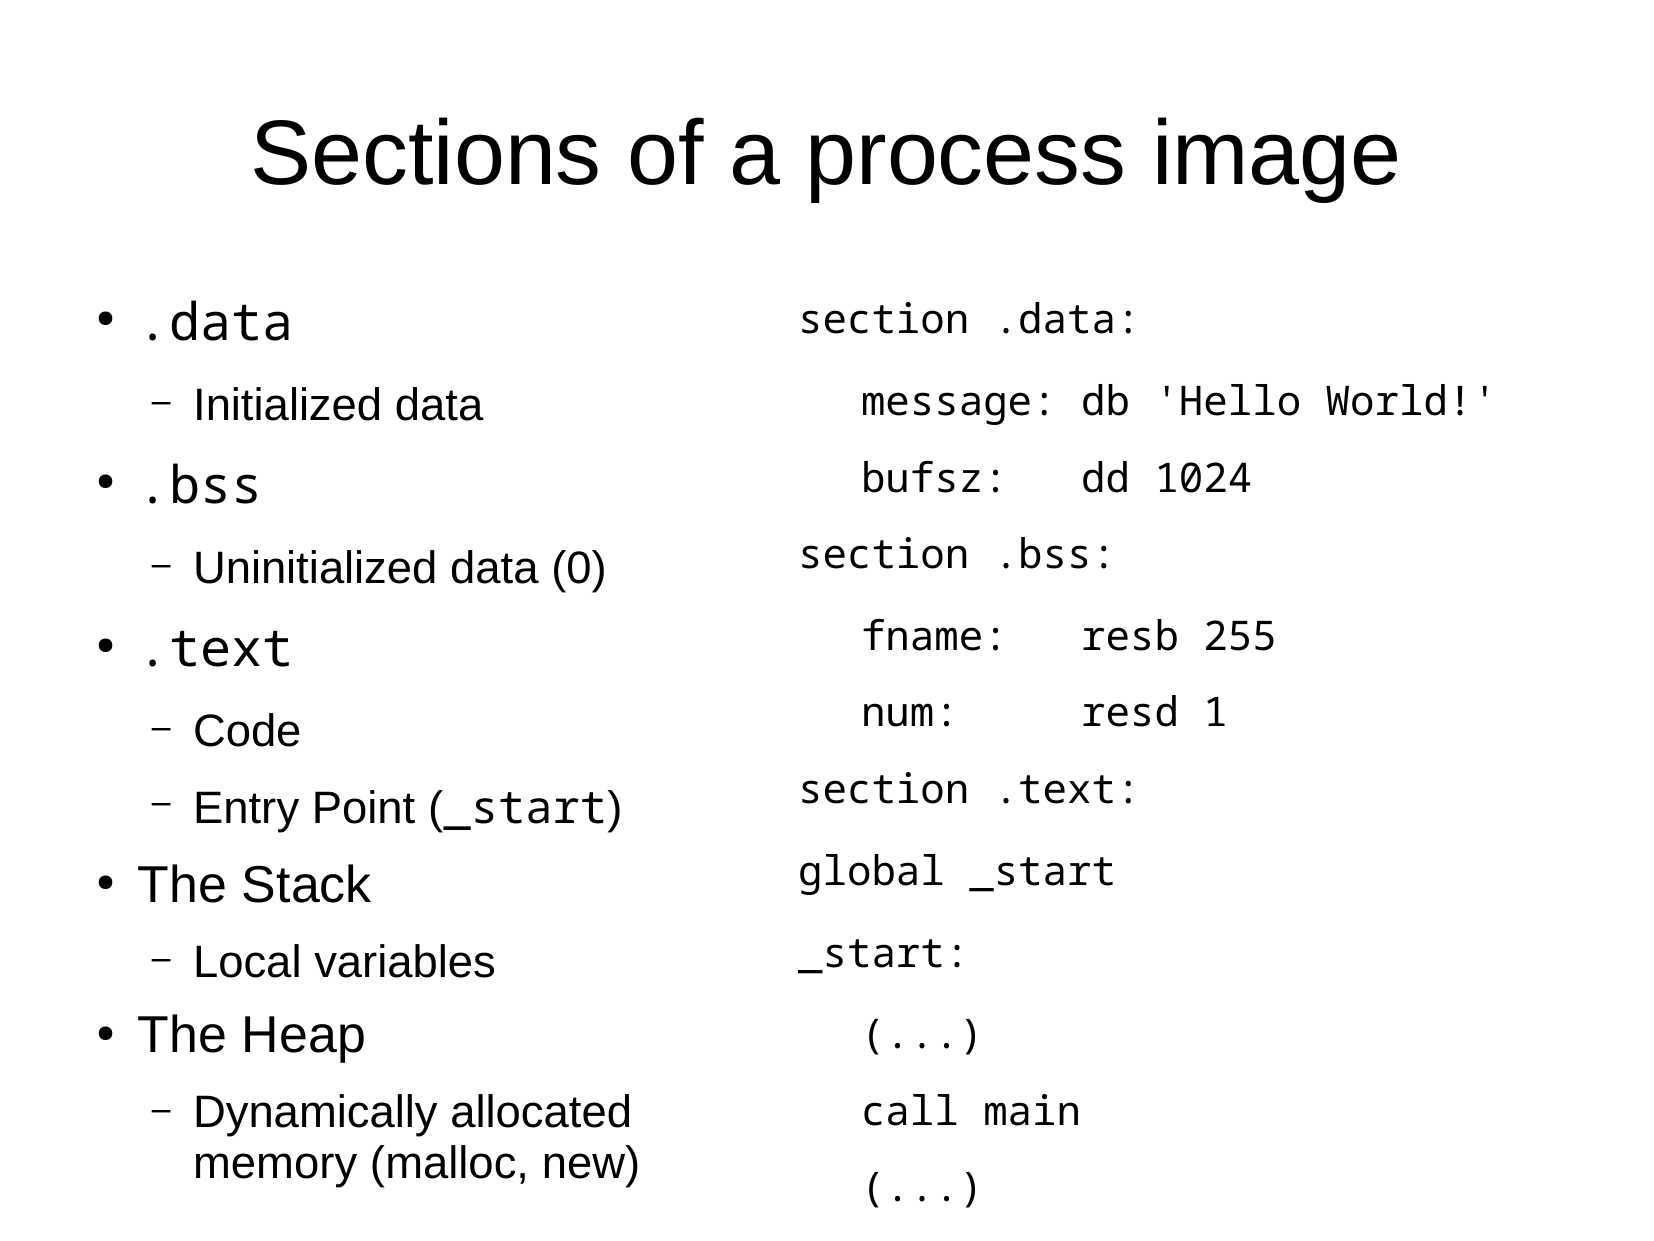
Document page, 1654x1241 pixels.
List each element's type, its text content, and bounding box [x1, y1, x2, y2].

title Sections of a process image [82, 49, 1571, 257]
list section .data: message: db 'Hello World!' bufsz: dd 1024 section .bss: fname: resb 255 num: resd 1 section .text: global _start _start: (...) call main (...) [735, 290, 1621, 1216]
list .data Initialized data .bss Uninitialized data (0) .text Code Entry Point (_start) The Stack Local variables The Heap Dynamically allocated memory (malloc, new) [82, 285, 793, 1201]
